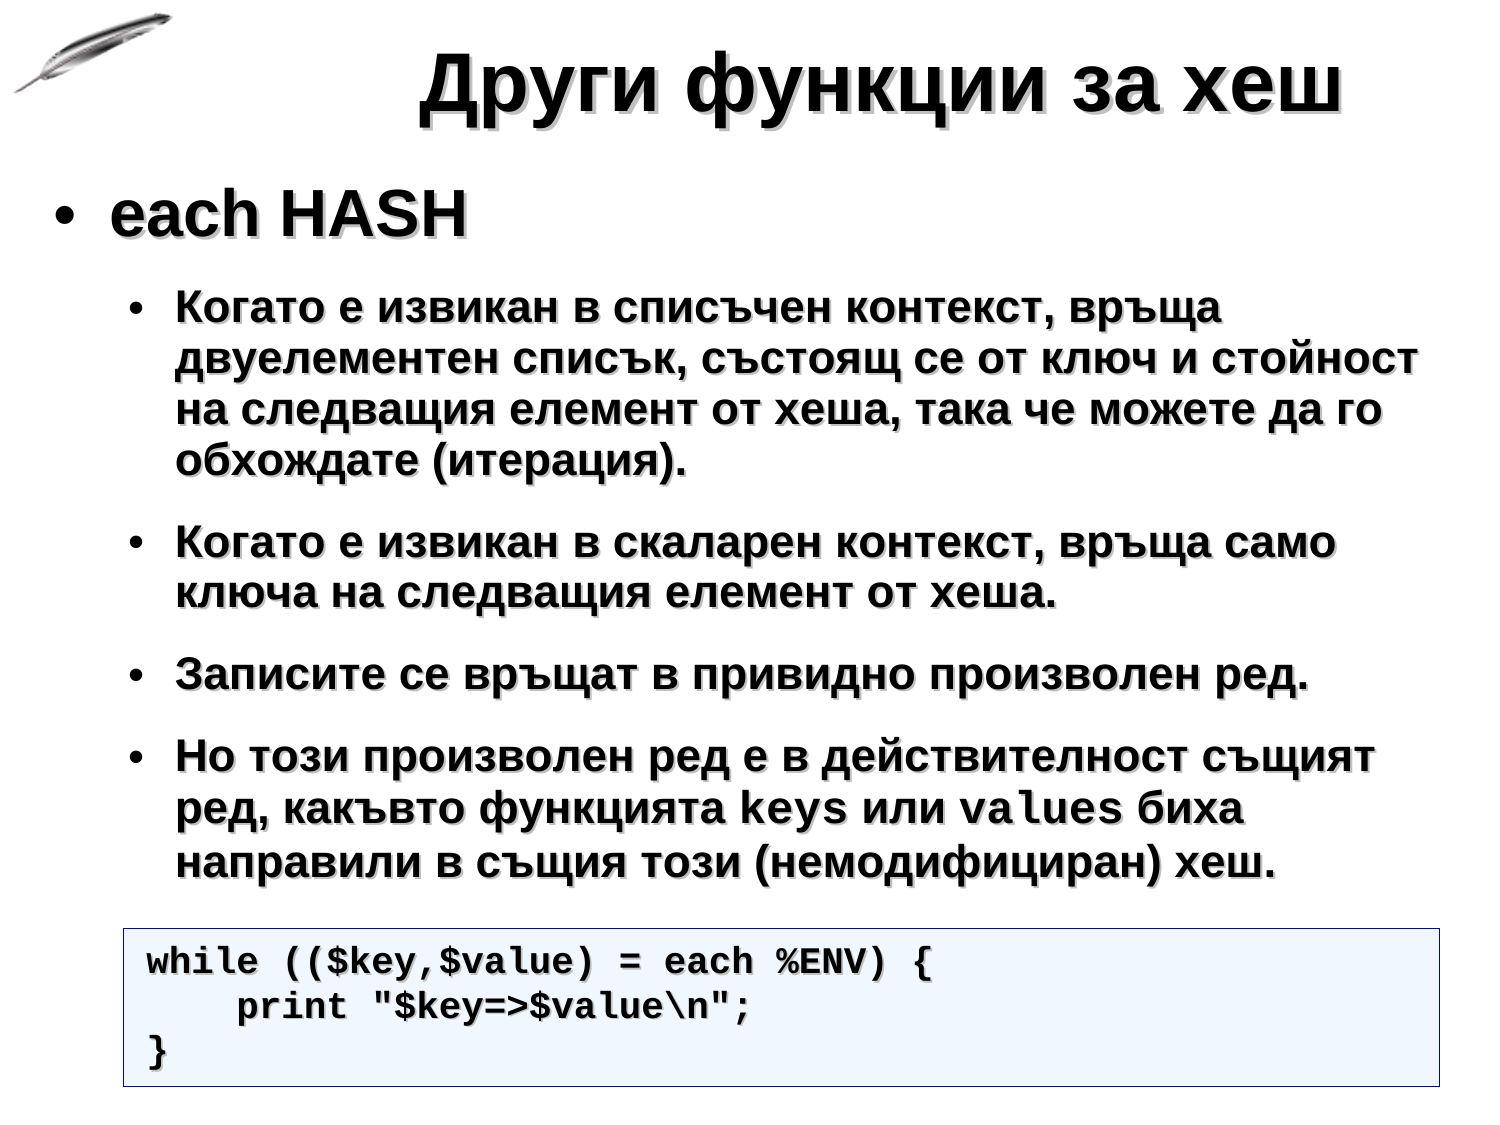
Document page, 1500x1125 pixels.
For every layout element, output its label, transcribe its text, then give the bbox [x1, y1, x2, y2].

list each HASH Когато е извикан в списъчен контекст, връща двуелементен списък, състоящ се от ключ и стойност на следващия елемент от хеша, така че можете да го обхождате (итерация). Когато е извикан в скаларен контекст, връща само ключа на следващия елемент от хеша. Записите се връщат в привидно произволен ред. Но този произволен ред е в действителност същият ред, какъвто функцията keys или values биха направили в същия този (немодифициран) хеш. [53, 177, 1447, 1125]
text_box while (($key,$value) = each %ENV) { print "$key=>$value\n"; } [122, 928, 1440, 1086]
picture [10, 11, 178, 95]
title Други функции за хеш [419, 0, 1459, 176]
